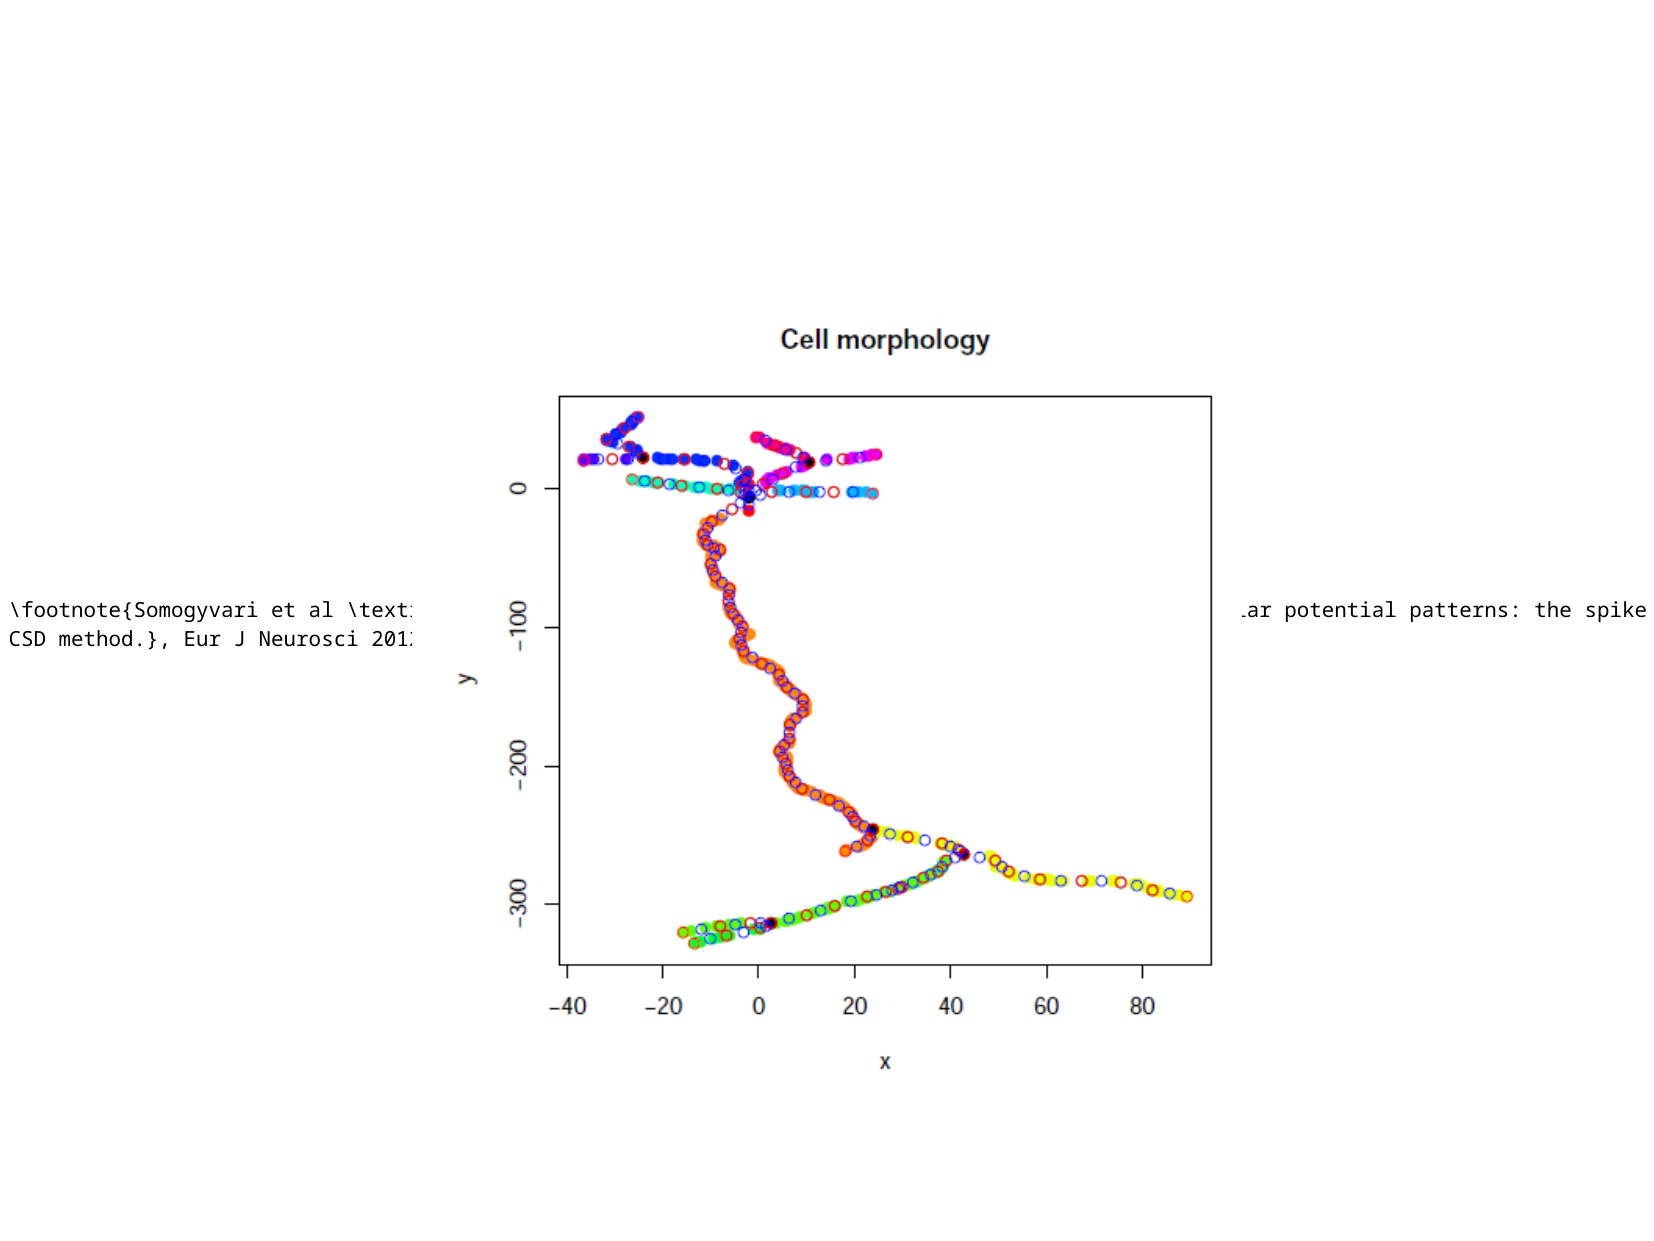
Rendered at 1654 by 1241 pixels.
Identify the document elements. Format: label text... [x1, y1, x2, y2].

text_box \footnote{Somogyvari et al \textit{Localization of single-cell current sources based on extracellular potential patterns: the spike CSD method.}, Eur J Neurosci 2012.} [0, 588, 412, 652]
picture [412, 271, 1242, 1092]
text_box \footnote{Somogyvari et al \textit{Localization of single-cell current sources based on extracellular potential patterns: the spike CSD method.}, Eur J Neurosci 2012.} [1242, 588, 1654, 652]
